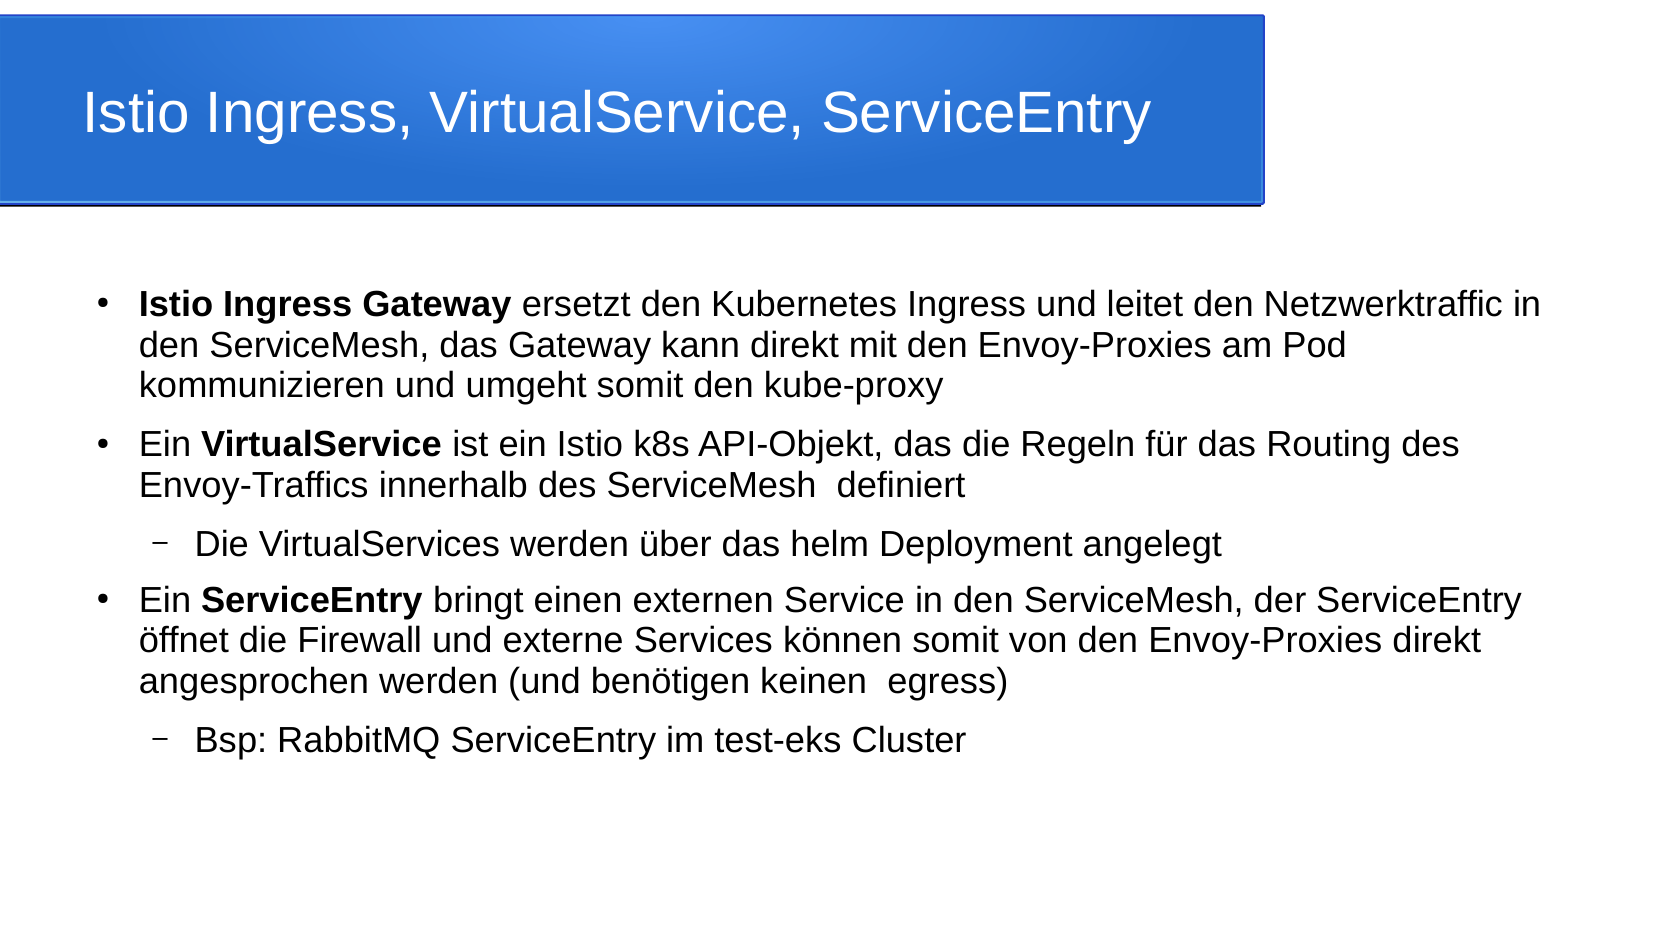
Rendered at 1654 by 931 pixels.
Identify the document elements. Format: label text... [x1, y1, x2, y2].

list Istio Ingress Gateway ersetzt den Kubernetes Ingress und leitet den Netzwerktraffic in den ServiceMesh, das Gateway kann direkt mit den Envoy-Proxies am Pod kommunizieren und umgeht somit den kube-proxy Ein VirtualService ist ein Istio k8s API-Objekt, das die Regeln für das Routing des Envoy-Traffics innerhalb des ServiceMesh definiert Die VirtualServices werden über das helm Deployment angelegt Ein ServiceEntry bringt einen externen Service in den ServiceMesh, der ServiceEntry öffnet die Firewall und externe Services können somit von den Envoy-Proxies direkt angesprochen werden (und benötigen keinen egress) Bsp: RabbitMQ ServiceEntry im test-eks Cluster [82, 224, 1571, 764]
title Istio Ingress, VirtualService, ServiceEntry [82, 28, 1235, 197]
